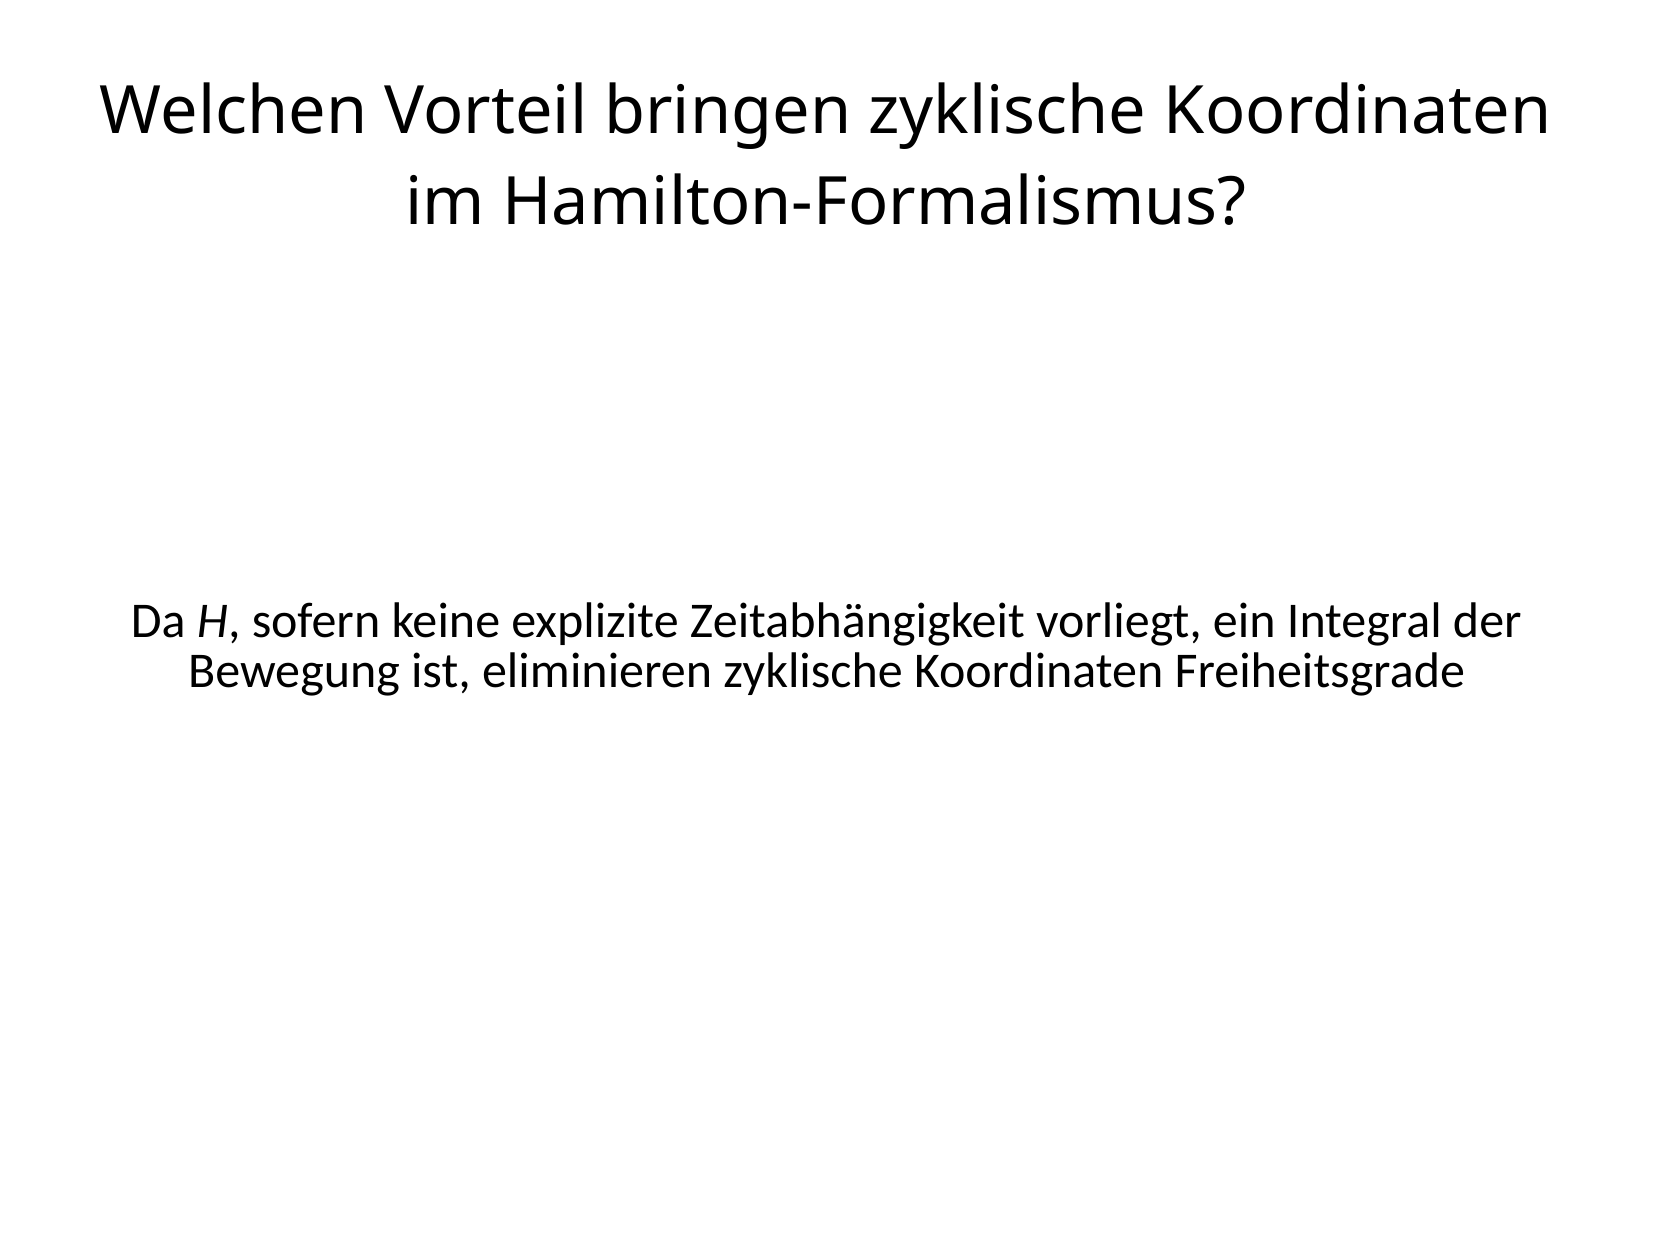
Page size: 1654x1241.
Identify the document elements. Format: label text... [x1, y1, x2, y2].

subtitle Da H, sofern keine explizite Zeitabhängigkeit vorliegt, ein Integral der Bewegung ist, eliminieren zyklische Koordinaten Freiheitsgrade [82, 290, 1571, 1010]
title Welchen Vorteil bringen zyklische Koordinaten im Hamilton-Formalismus? [82, 49, 1571, 257]
